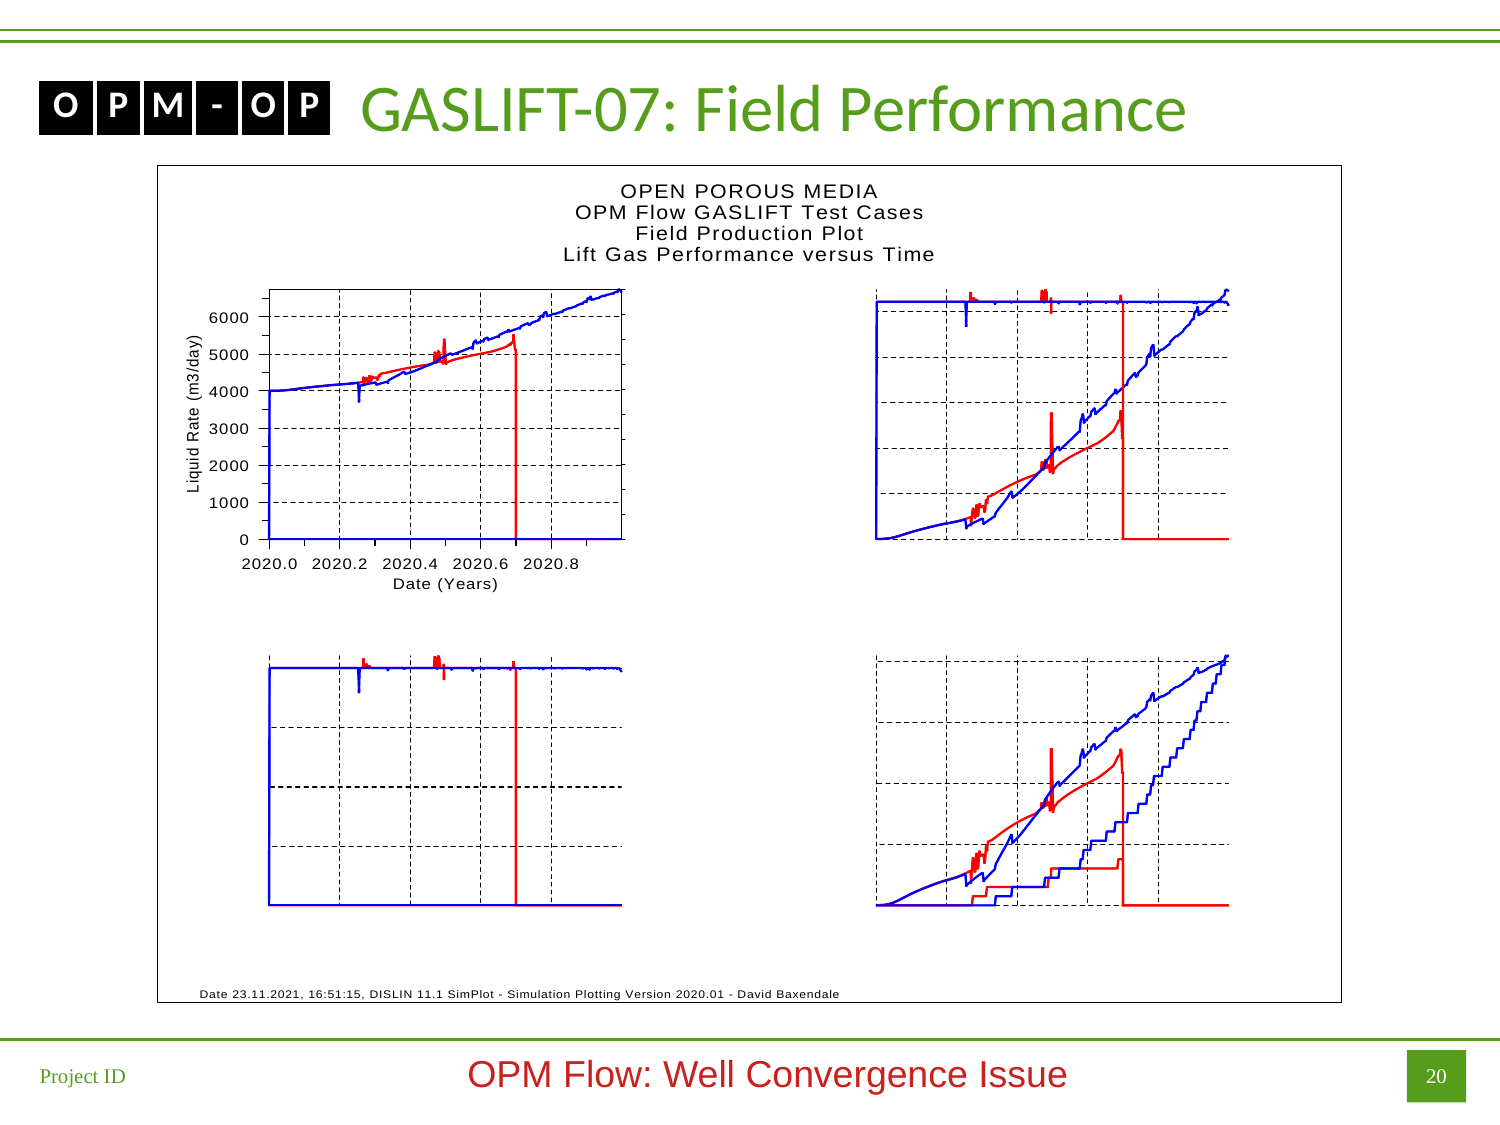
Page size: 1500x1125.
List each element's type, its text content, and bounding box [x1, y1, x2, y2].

text_box OPM Flow: Well Convergence Issue [200, 1046, 1335, 1110]
picture [157, 165, 1343, 1004]
title GASLIFT-07: Field Performance [360, 77, 1425, 153]
